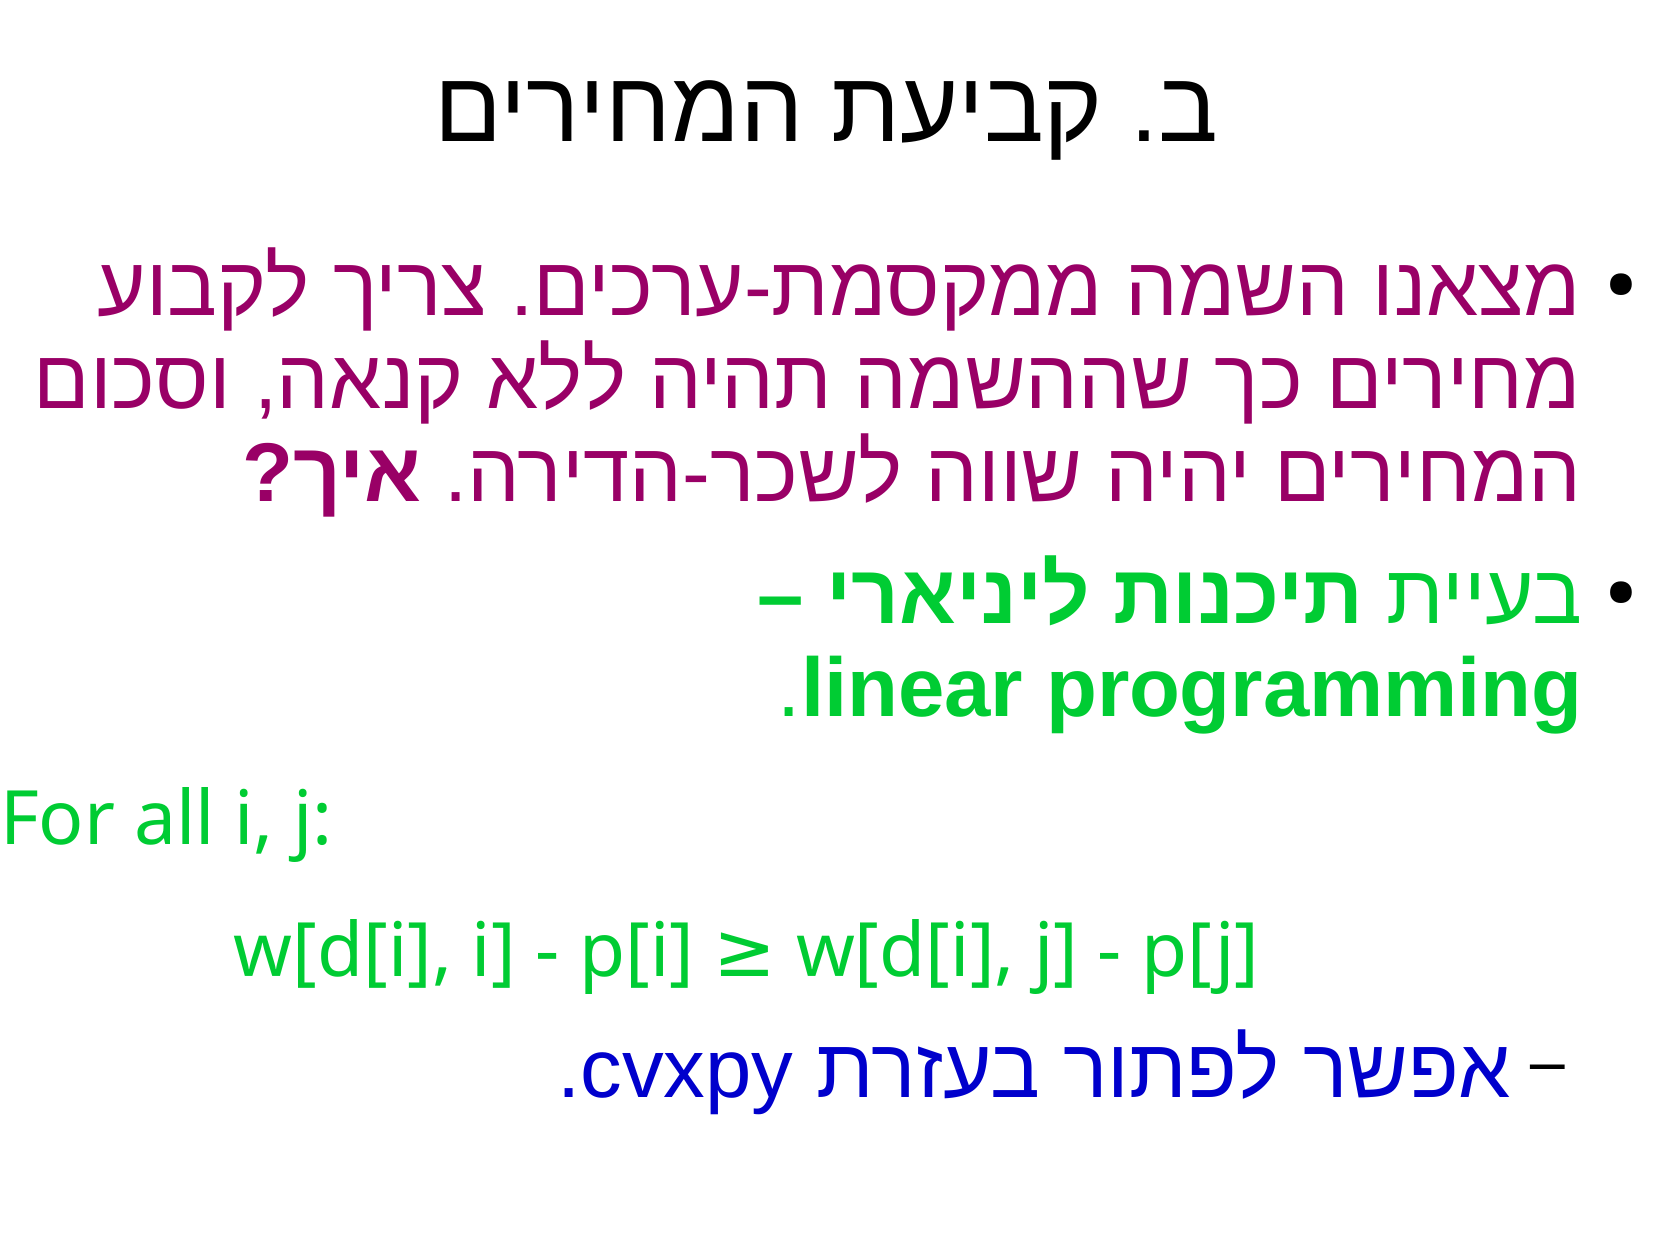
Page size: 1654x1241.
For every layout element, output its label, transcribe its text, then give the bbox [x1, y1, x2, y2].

title ב. קביעת המחירים [0, 0, 1654, 213]
list מצאנו השמה ממקסמת-ערכים. צריך לקבוע מחירים כך שההשמה תהיה ללא קנאה, וסכום המחירים יהיה שווה לשכר-הדירה. איך? בעיית תיכנות ליניארי – linear programming. For all i, j: w[d[i], i] - p[i] ≥ w[d[i], j] - p[j] אפשר לפתור בעזרת cvxpy. [0, 240, 1654, 1231]
